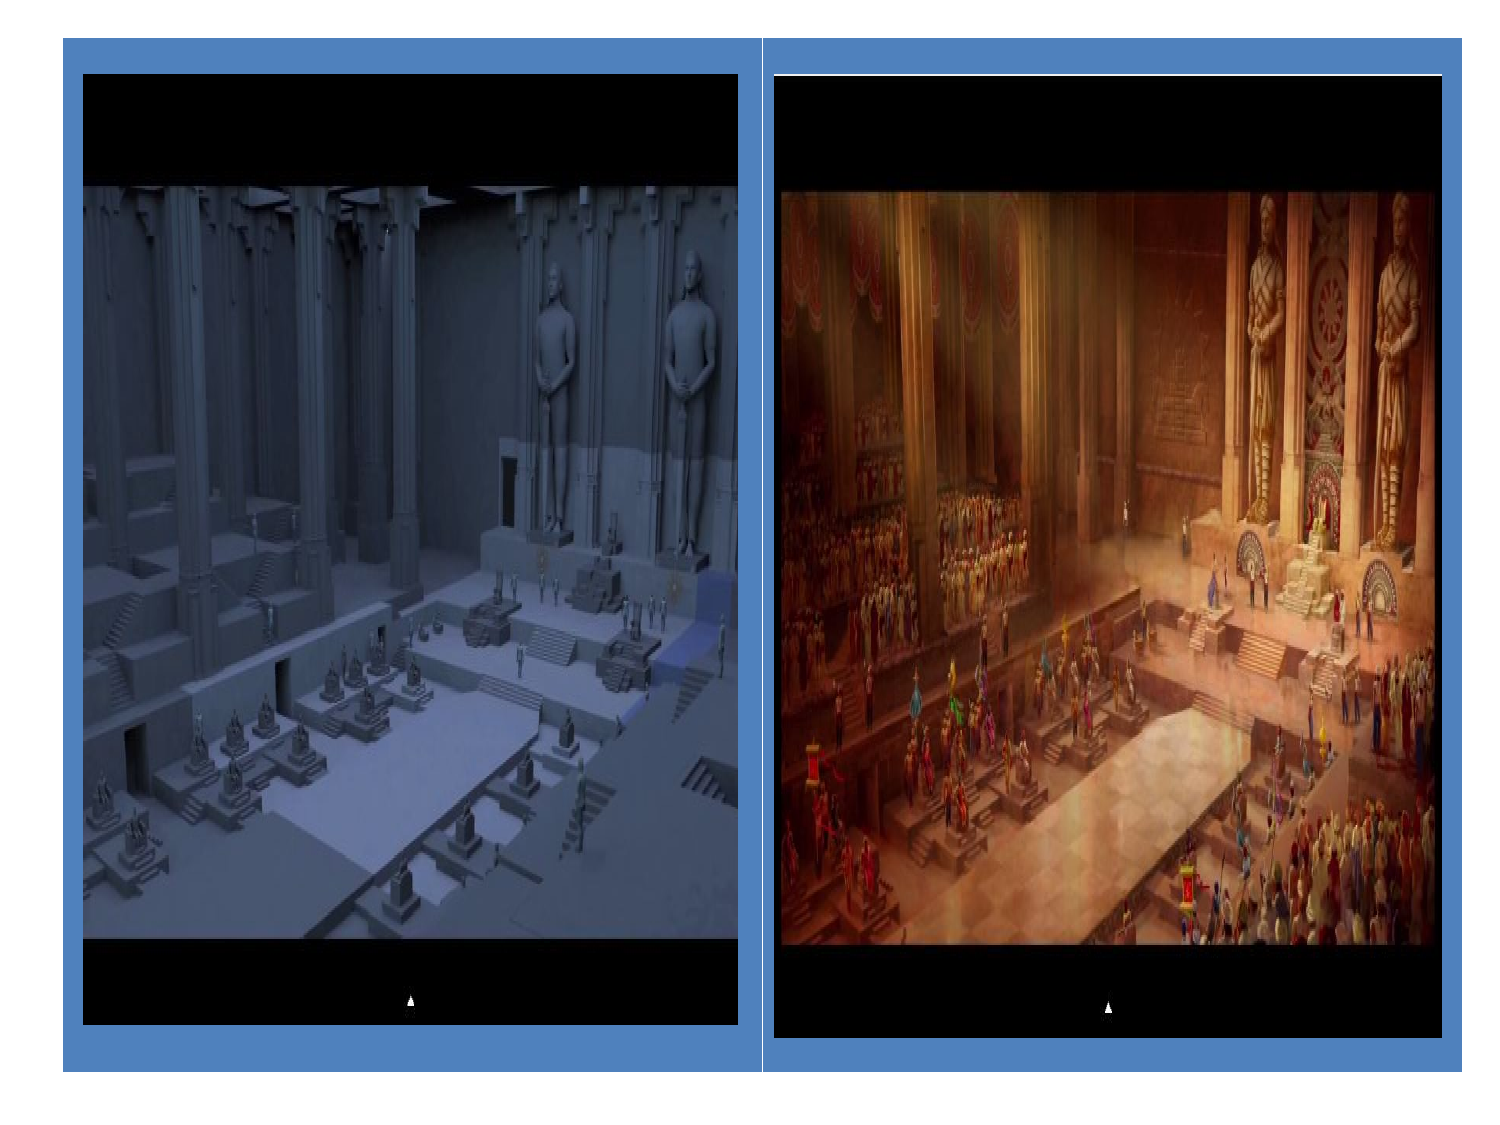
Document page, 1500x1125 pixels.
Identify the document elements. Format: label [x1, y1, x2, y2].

picture [83, 74, 738, 1025]
table_header [63, 38, 762, 1072]
picture [774, 74, 1442, 1038]
table_header [763, 38, 1462, 1072]
